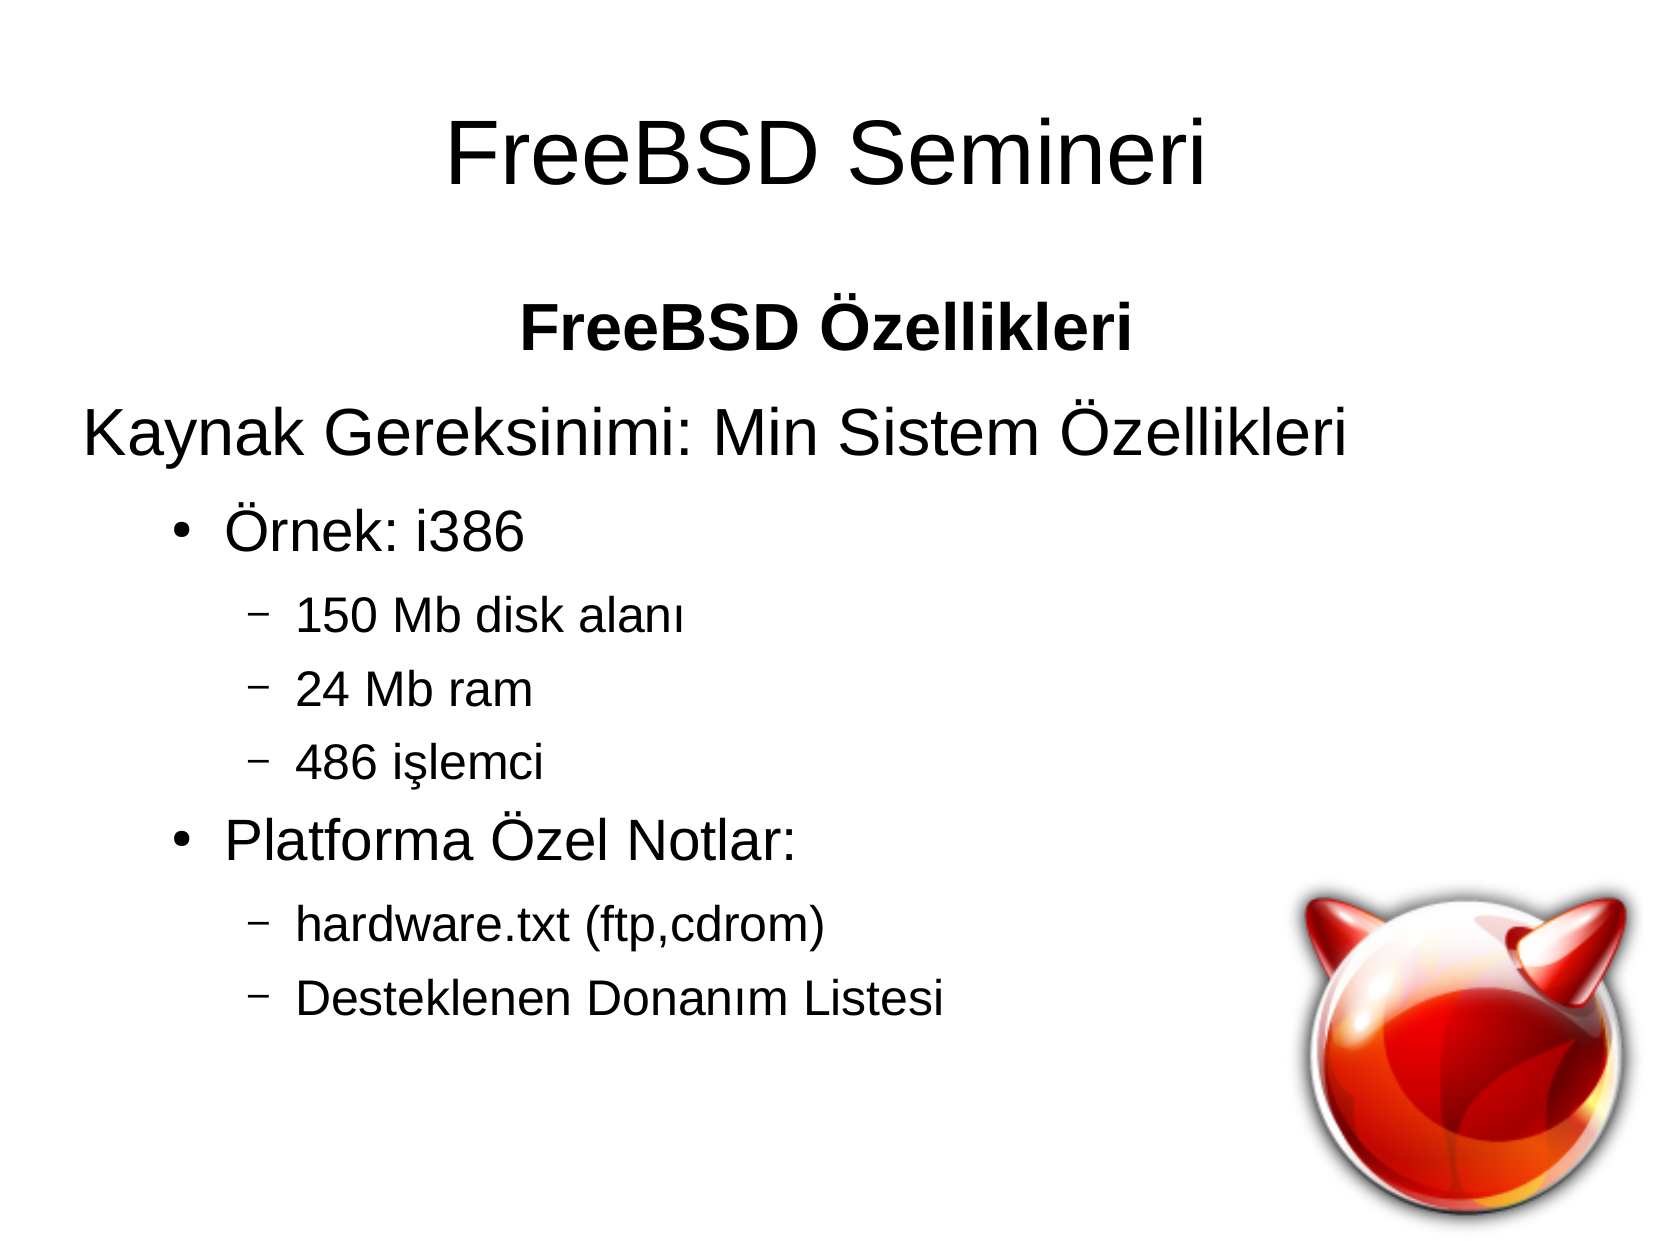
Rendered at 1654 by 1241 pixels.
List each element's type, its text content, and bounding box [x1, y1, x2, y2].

title FreeBSD Semineri [82, 49, 1571, 257]
list FreeBSD Özellikleri Kaynak Gereksinimi: Min Sistem Özellikleri Örnek: i386 150 Mb disk alanı 24 Mb ram 486 işlemci Platforma Özel Notlar: hardware.txt (ftp,cdrom) Desteklenen Donanım Listesi [82, 290, 1571, 1109]
picture [1282, 875, 1654, 1241]
